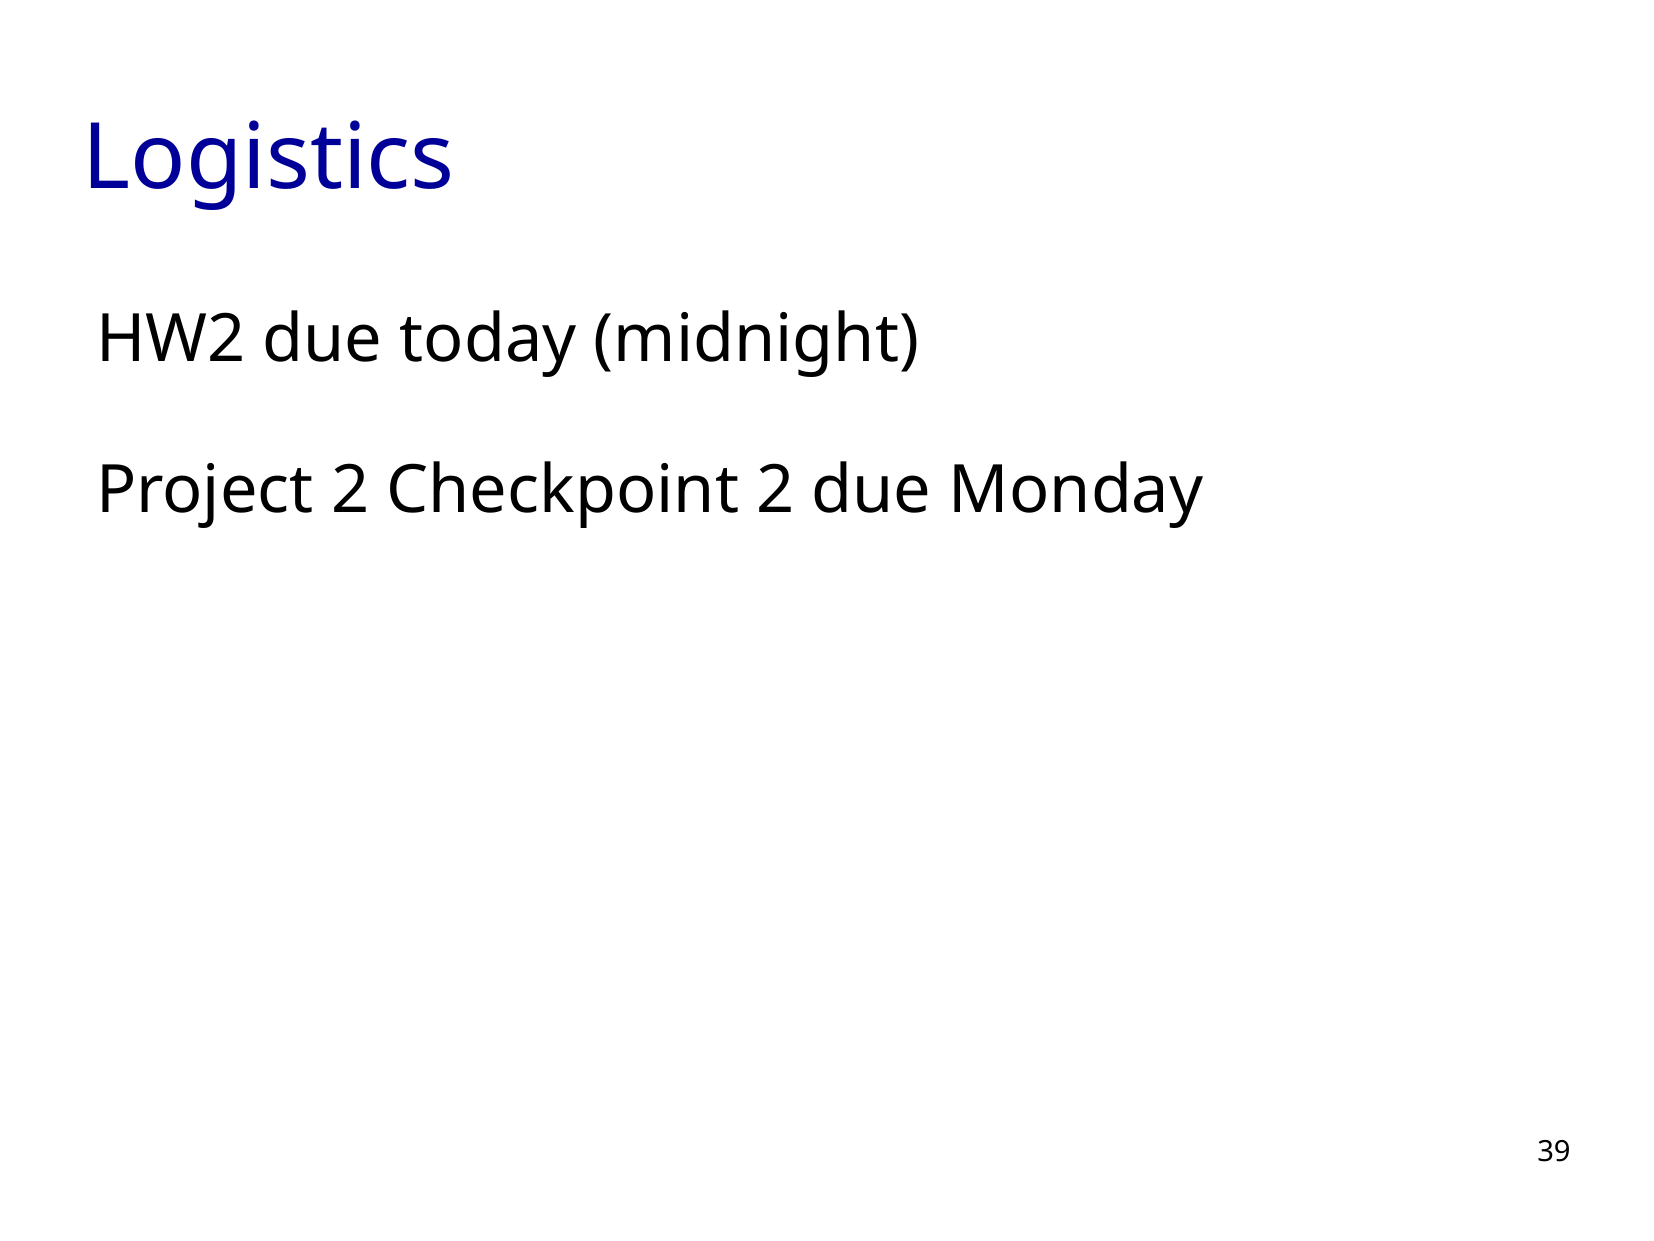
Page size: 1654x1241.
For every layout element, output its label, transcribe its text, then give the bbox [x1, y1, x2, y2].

list HW2 due today (midnight) Project 2 Checkpoint 2 due Monday [60, 290, 1571, 1096]
title Logistics [82, 49, 1571, 257]
